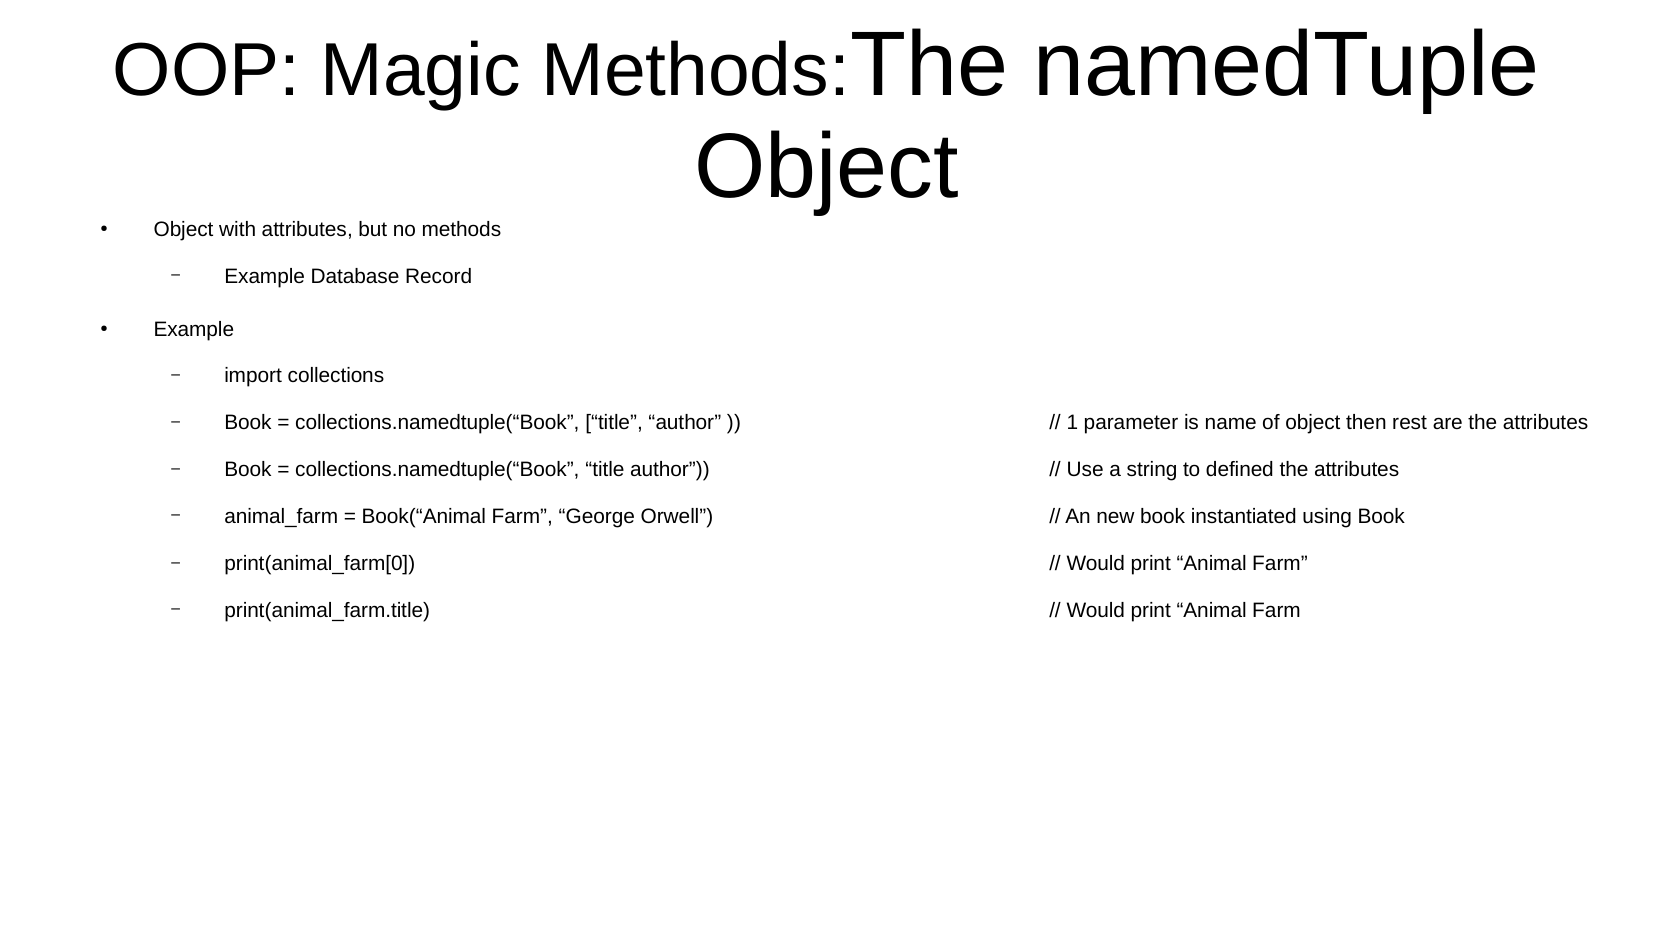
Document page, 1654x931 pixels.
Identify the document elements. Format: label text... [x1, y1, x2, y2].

list Object with attributes, but no methods Example Database Record Example import collections Book = collections.namedtuple(“Book”, [“title”, “author” )) // 1 parameter is name of object then rest are the attributes Book = collections.namedtuple(“Book”, “title author”)) // Use a string to defined the attributes animal_farm = Book(“Animal Farm”, “George Orwell”) // An new book instantiated using Book print(animal_farm[0]) // Would print “Animal Farm” print(animal_farm.title) // Would print “Animal Farm [82, 217, 1621, 916]
title OOP: Magic Methods:The namedTuple Object [82, 12, 1571, 217]
